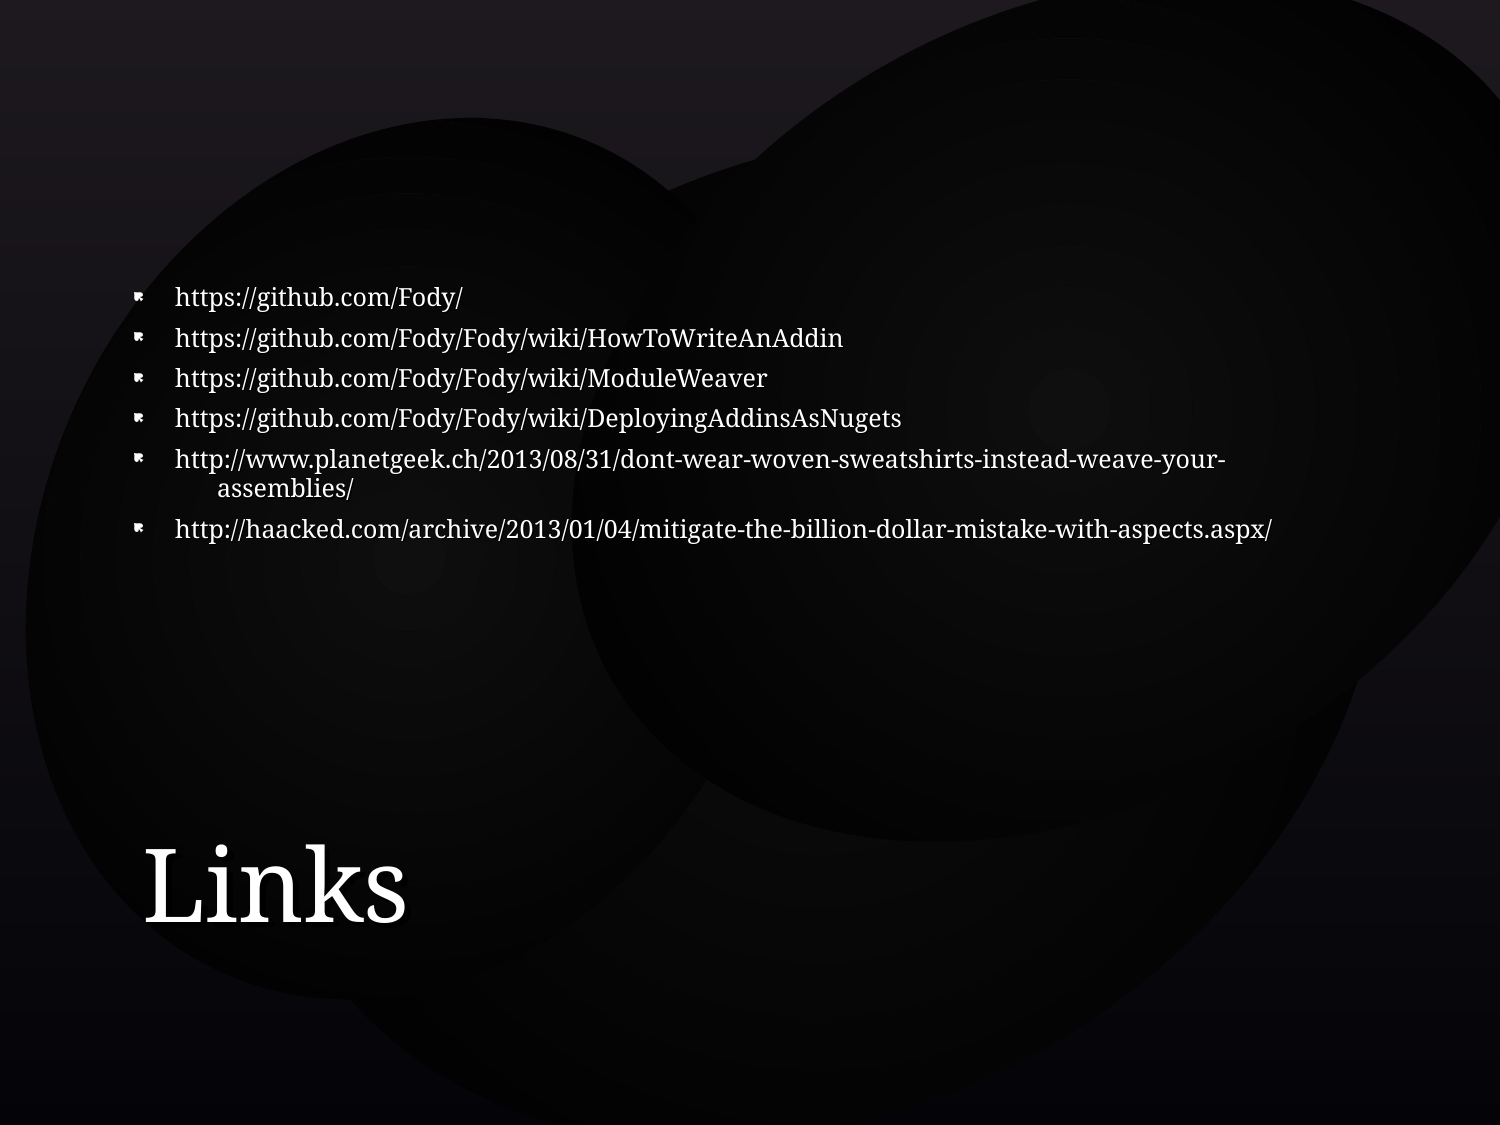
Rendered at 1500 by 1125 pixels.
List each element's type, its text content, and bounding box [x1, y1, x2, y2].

list https://github.com/Fody/ https://github.com/Fody/Fody/wiki/HowToWriteAnAddin https://github.com/Fody/Fody/wiki/ModuleWeaver https://github.com/Fody/Fody/wiki/DeployingAddinsAsNugets http://www.planetgeek.ch/2013/08/31/dont-wear-woven-sweatshirts-instead-weave-your-assemblies/ http://haacked.com/archive/2013/01/04/mitigate-the-billion-dollar-mistake-with-aspects.aspx/ [112, 112, 1351, 713]
title Links [127, 800, 1366, 951]
